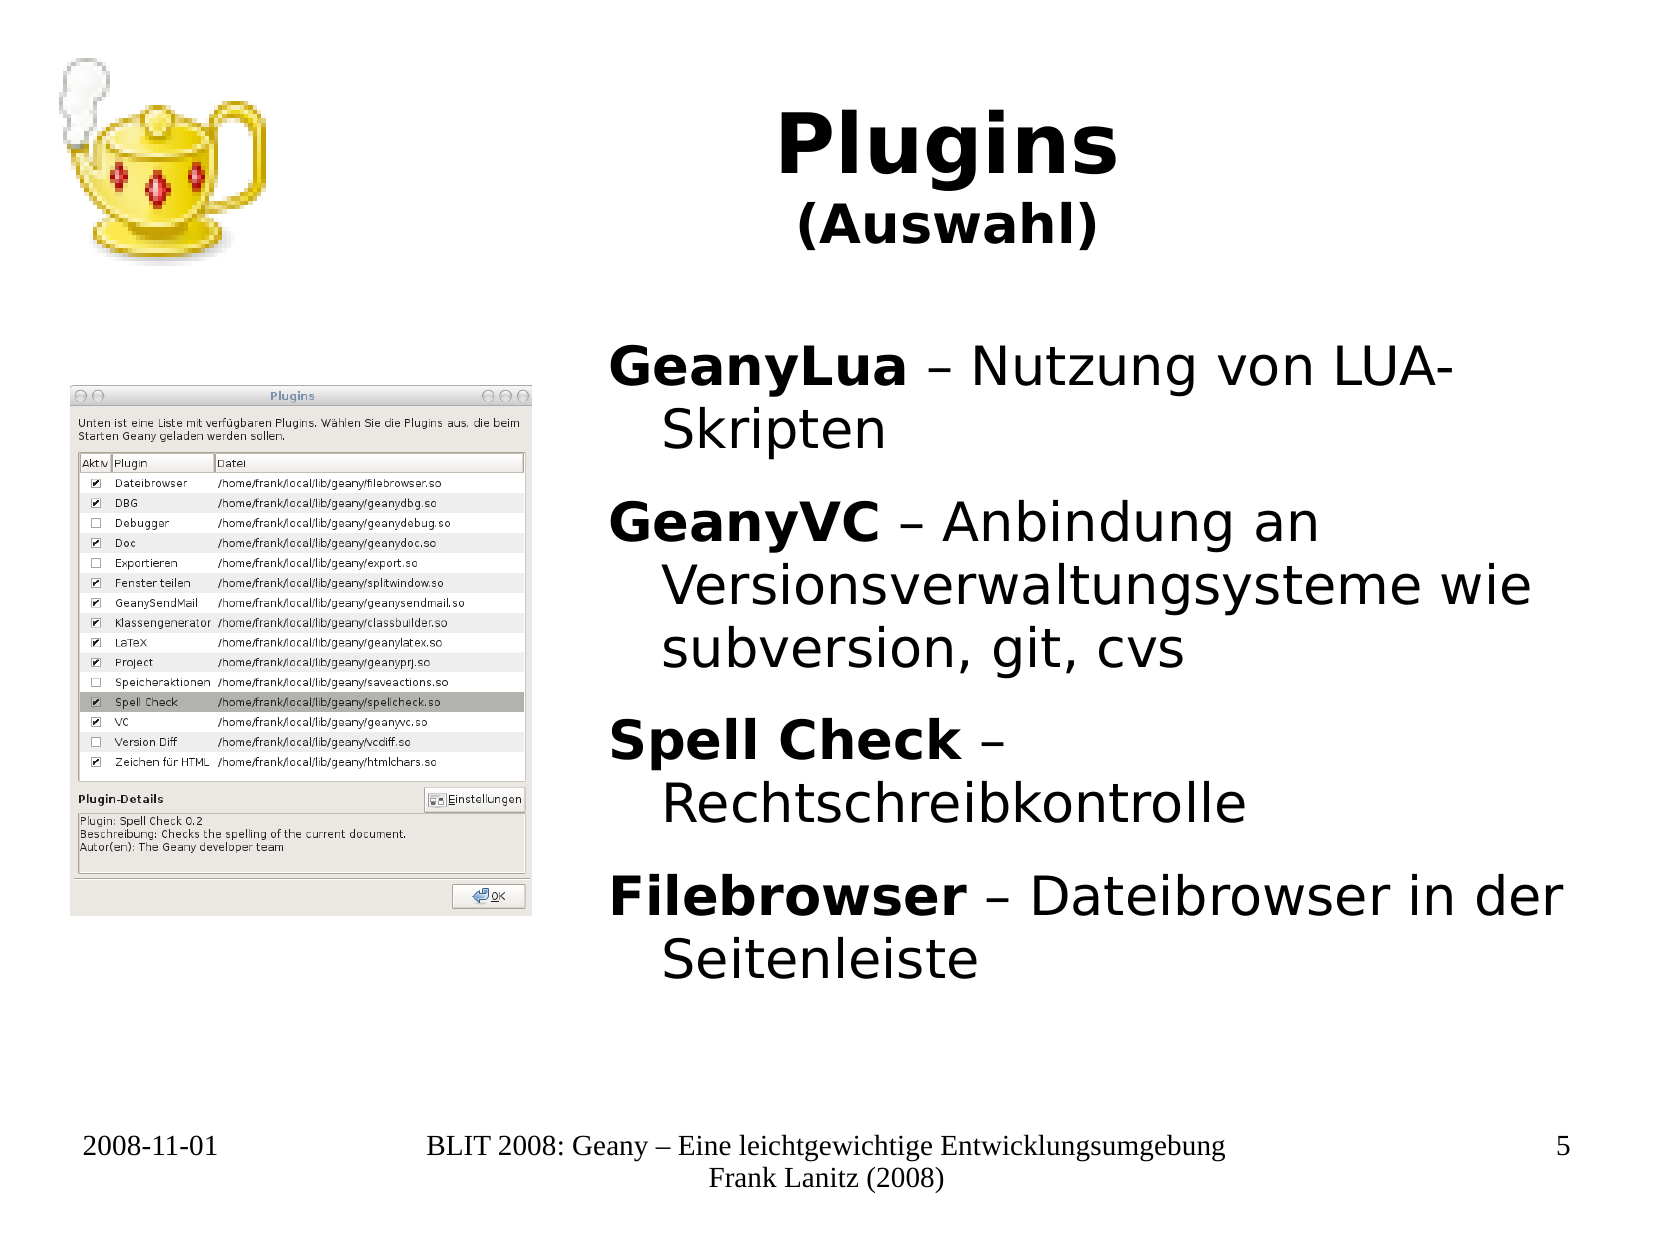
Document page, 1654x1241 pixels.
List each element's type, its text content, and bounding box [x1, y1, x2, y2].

picture [59, 58, 266, 266]
list GeanyLua – Nutzung von LUA-Skripten GeanyVC – Anbindung an Versionsverwaltungsysteme wie subversion, git, cvs Spell Check – Rechtschreibkontrolle Filebrowser – Dateibrowser in der Seitenleiste [590, 335, 1595, 1093]
title Plugins (Auswahl) [324, 0, 1571, 257]
picture [69, 383, 532, 916]
